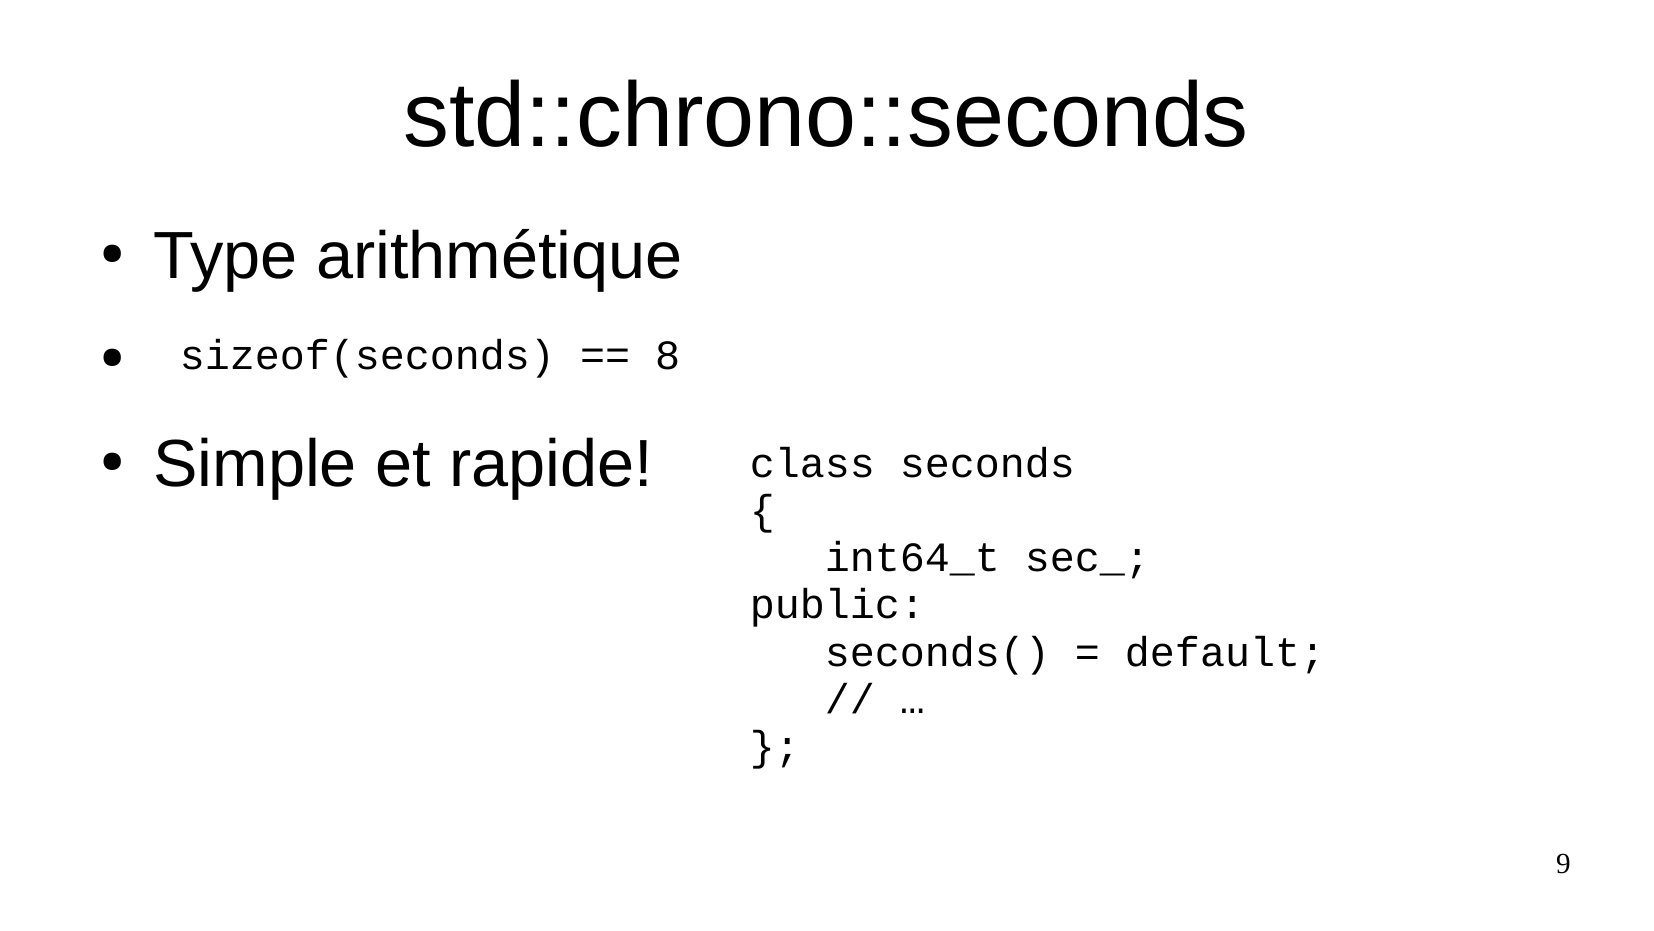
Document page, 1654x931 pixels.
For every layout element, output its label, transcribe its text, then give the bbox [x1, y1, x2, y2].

list Type arithmétique Simple et rapide! [82, 217, 1571, 758]
title std::chrono::seconds [82, 37, 1571, 193]
text_box class seconds { int64_t sec_; public: seconds() = default; // … }; [735, 435, 1546, 881]
text_box sizeof(seconds) == 8 [165, 327, 916, 481]
